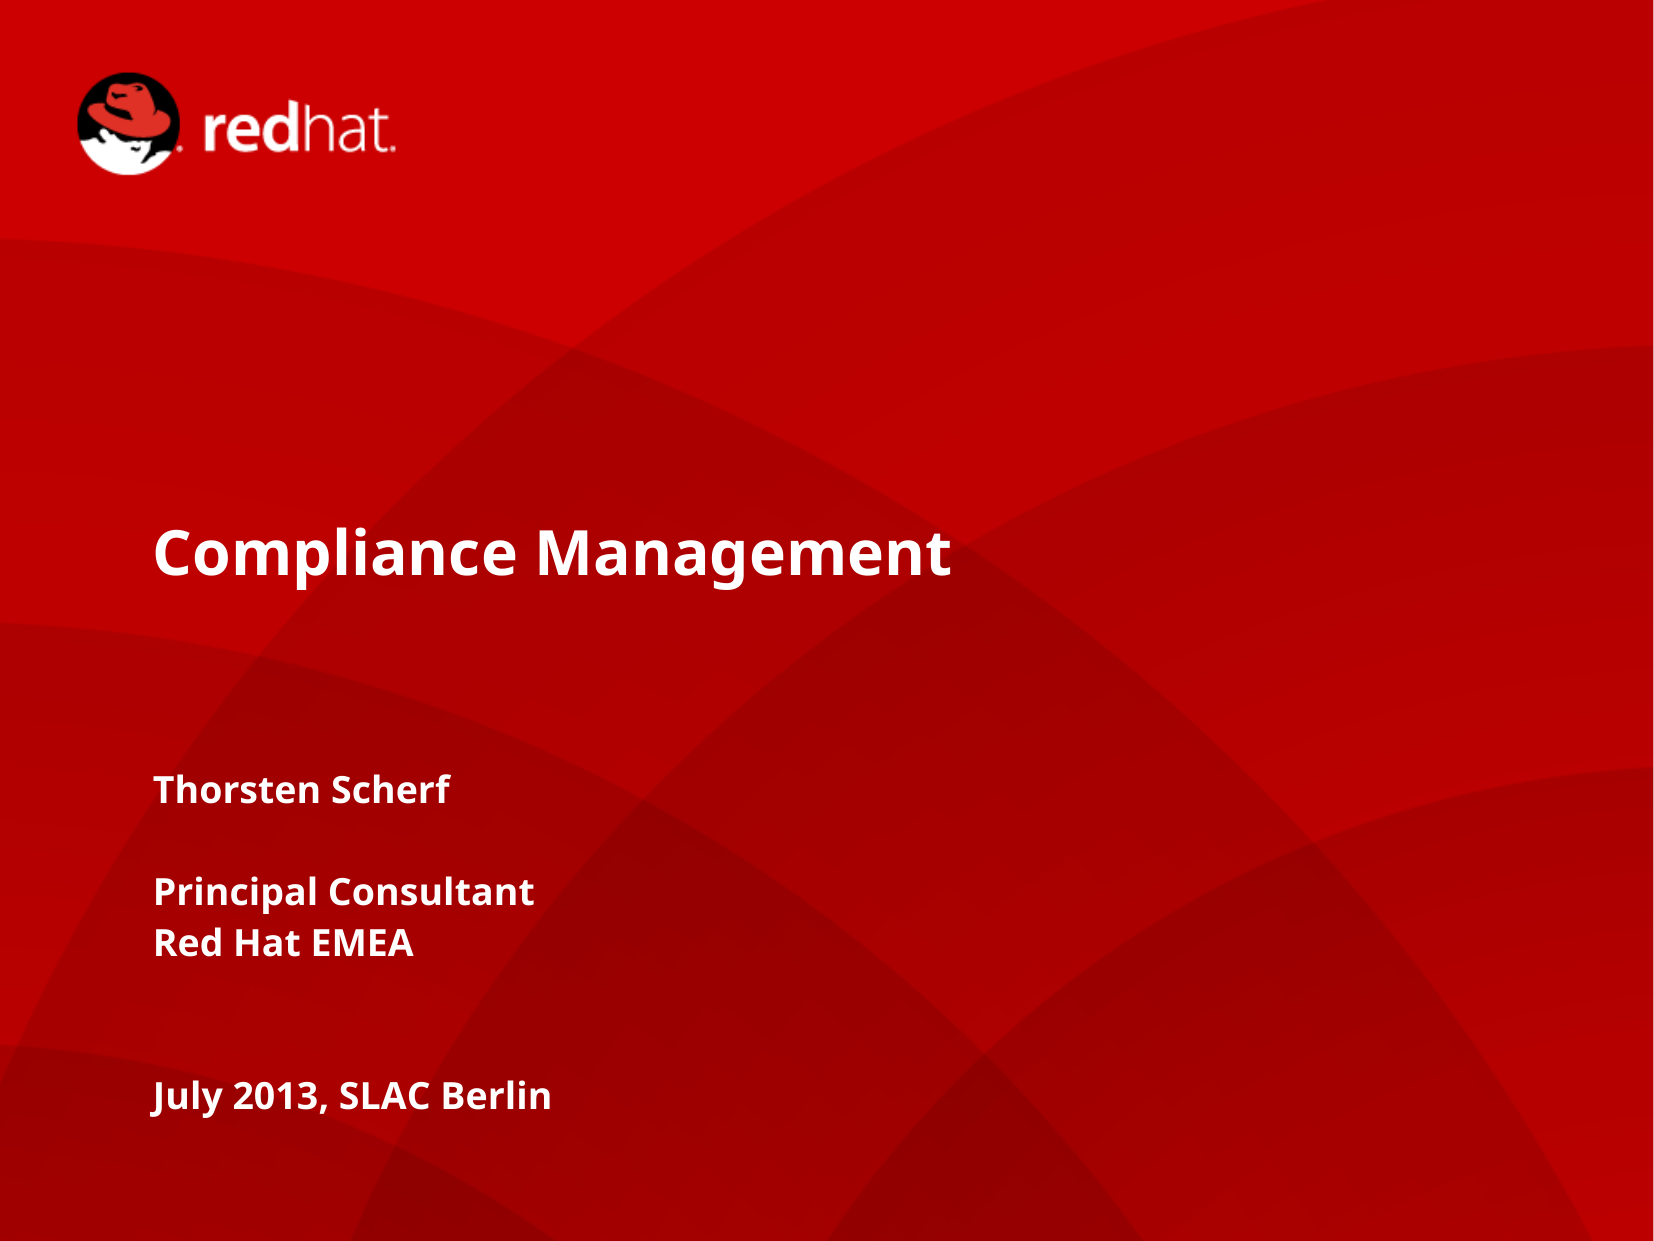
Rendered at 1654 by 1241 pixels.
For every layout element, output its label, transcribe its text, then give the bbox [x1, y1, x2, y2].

text_box Compliance Management Thorsten Scherf Principal Consultant Red Hat EMEA July 2013, SLAC Berlin [152, 423, 1451, 1059]
picture [0, 0, 1654, 1241]
